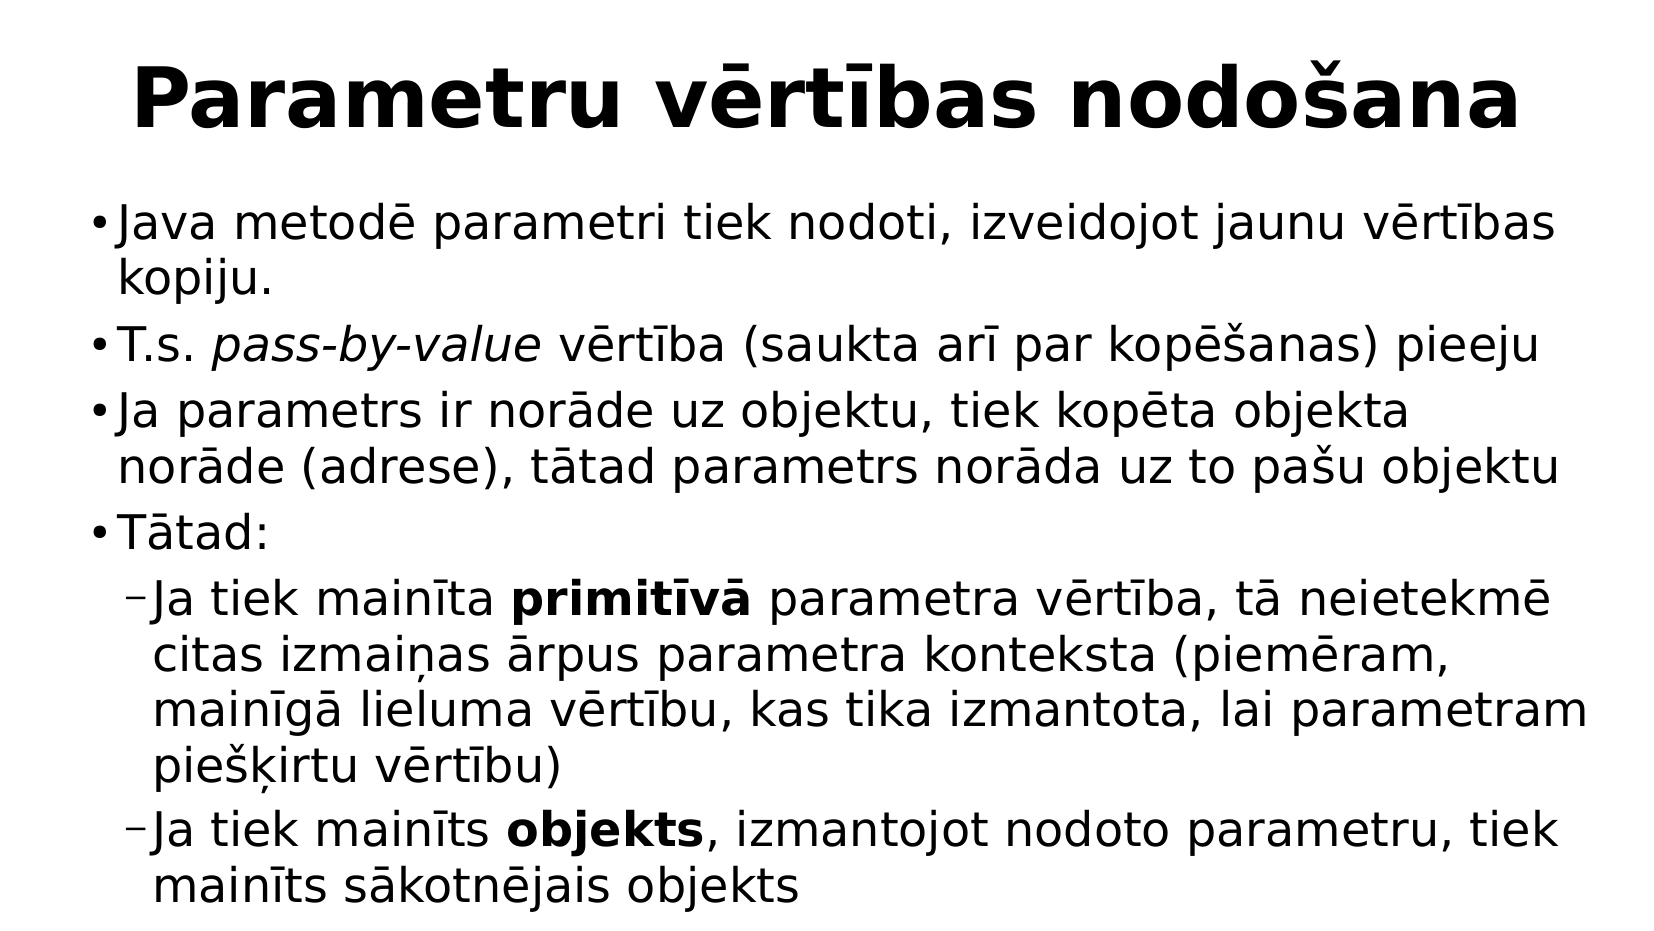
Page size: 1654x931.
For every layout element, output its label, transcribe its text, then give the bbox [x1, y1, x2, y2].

list Java metodē parametri tiek nodoti, izveidojot jaunu vērtības kopiju. T.s. pass-by-value vērtība (saukta arī par kopēšanas) pieeju Ja parametrs ir norāde uz objektu, tiek kopēta objekta norāde (adrese), tātad parametrs norāda uz to pašu objektu Tātad: Ja tiek mainīta primitīvā parametra vērtība, tā neietekmē citas izmaiņas ārpus parametra konteksta (piemēram, mainīgā lieluma vērtību, kas tika izmantota, lai parametram piešķirtu vērtību) Ja tiek mainīts objekts, izmantojot nodoto parametru, tiek mainīts sākotnējais objekts [82, 195, 1595, 922]
title Parametru vērtības nodošana [82, 29, 1571, 169]
